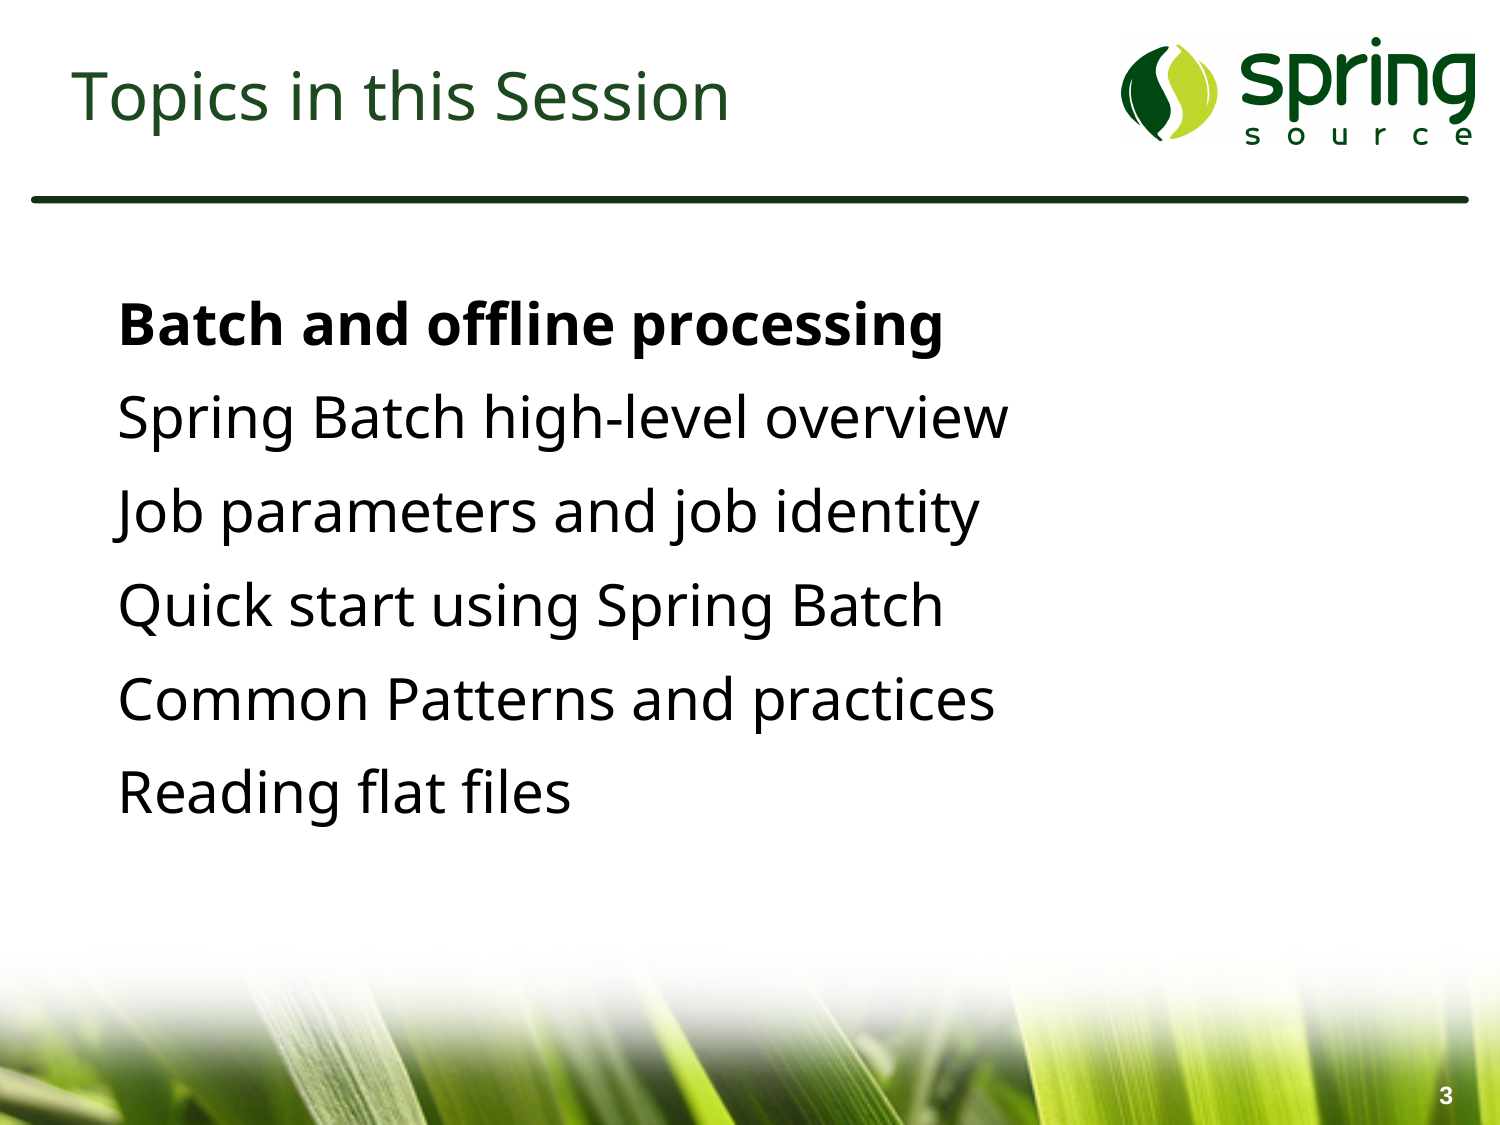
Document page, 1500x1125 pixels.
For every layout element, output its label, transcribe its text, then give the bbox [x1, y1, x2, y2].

list Batch and offline processing Spring Batch high-level overview Job parameters and job identity Quick start using Spring Batch Common Patterns and practices Reading flat files [103, 275, 1394, 938]
title Topics in this Session [56, 13, 1089, 176]
picture [1121, 37, 1475, 145]
picture [0, 944, 1500, 1125]
